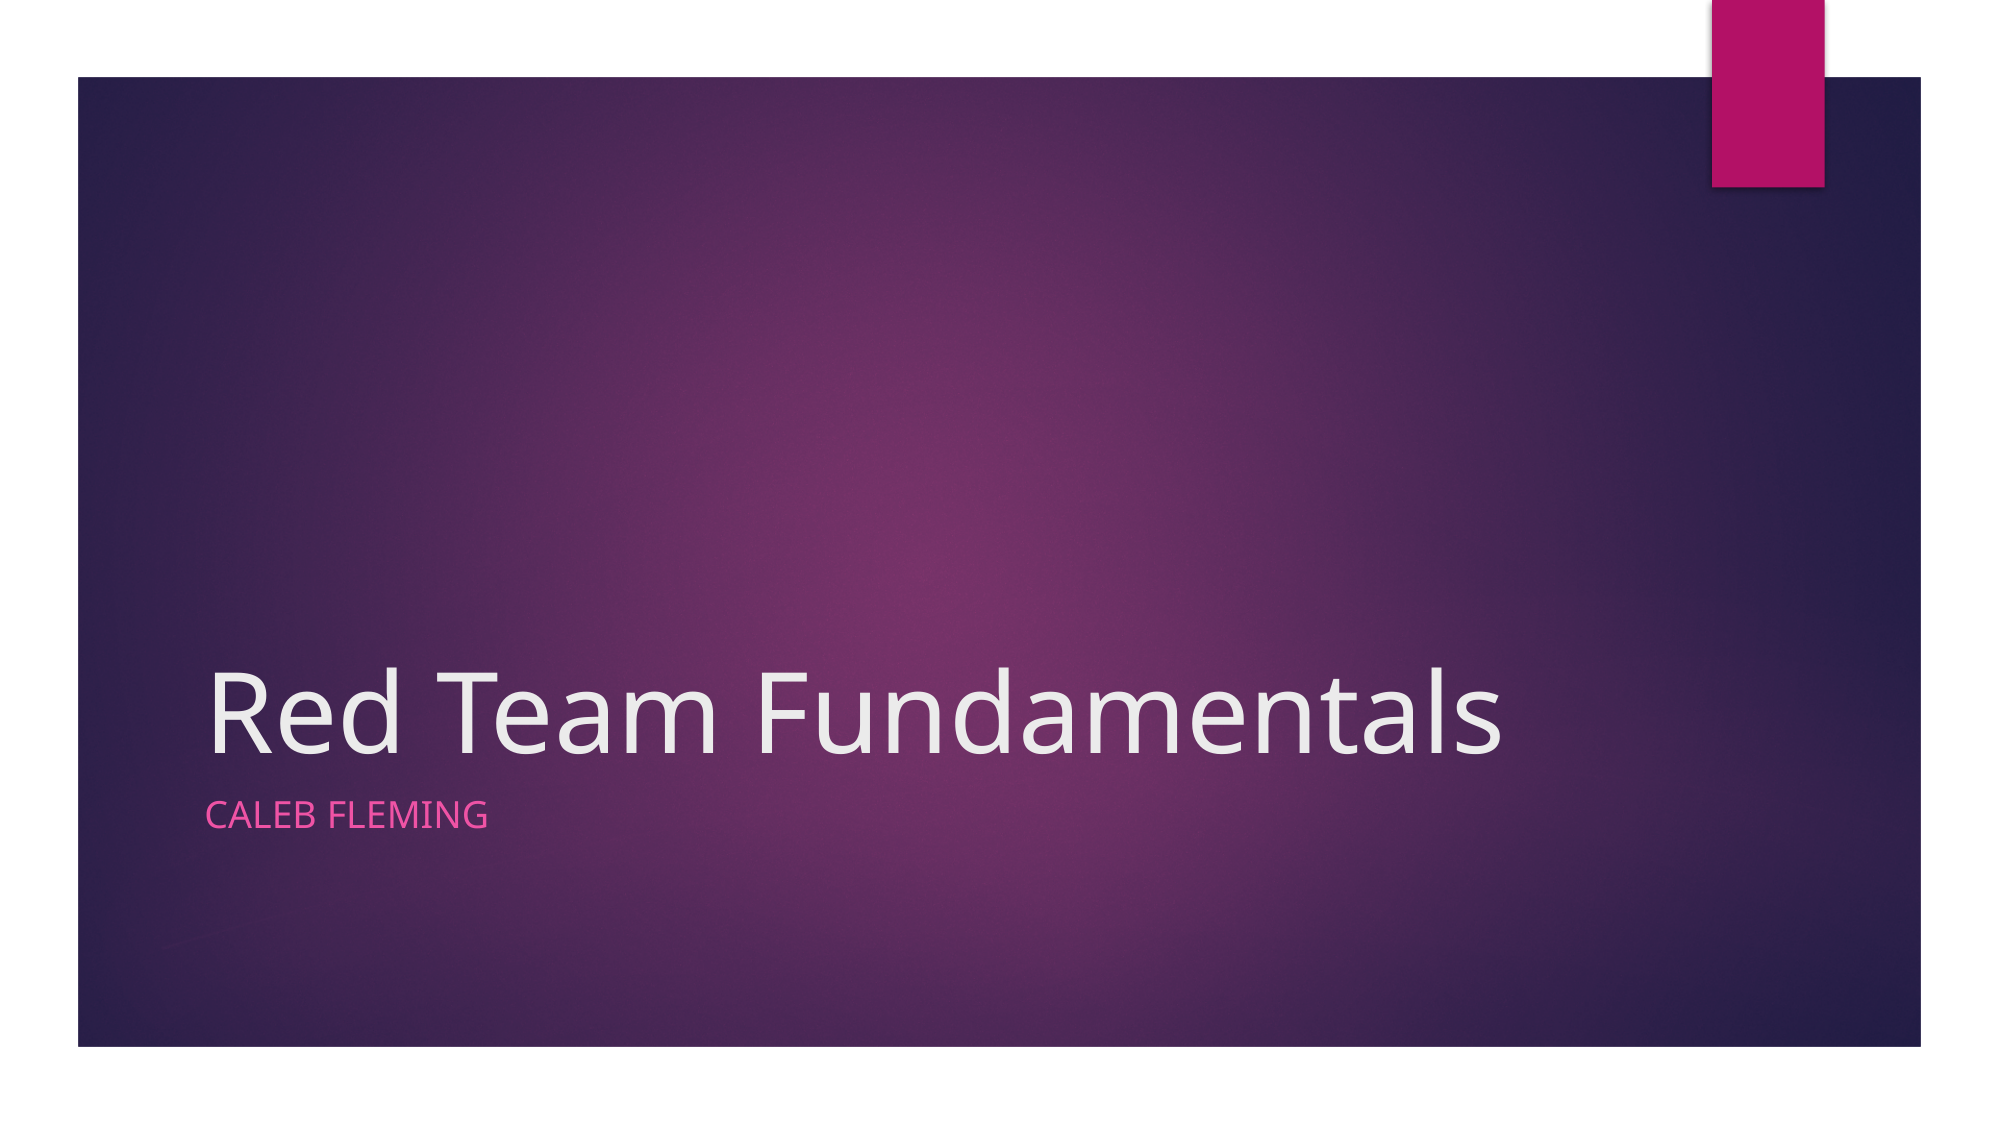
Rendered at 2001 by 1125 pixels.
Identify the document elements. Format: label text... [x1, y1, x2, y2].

title Red Team Fundamentals [189, 344, 1638, 783]
picture [79, 78, 1920, 1046]
subtitle Caleb Fleming [189, 783, 1638, 925]
